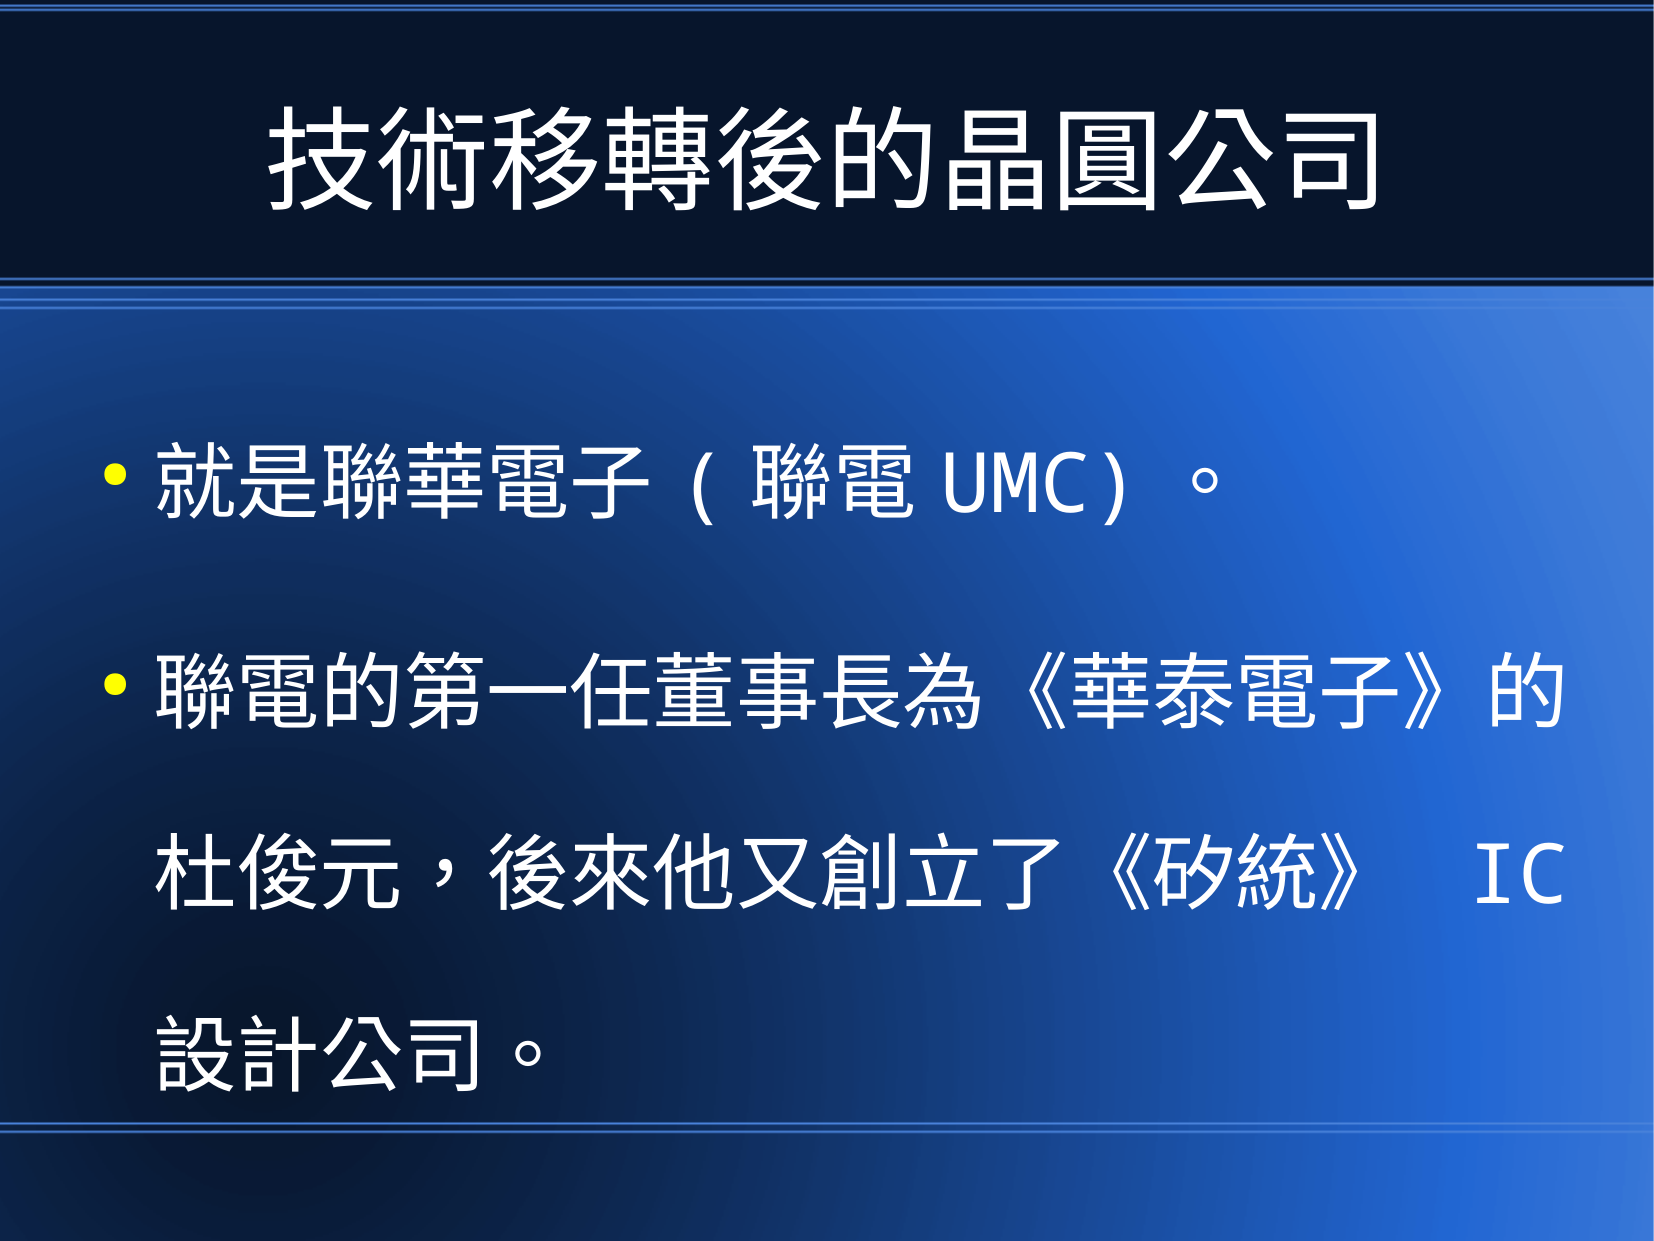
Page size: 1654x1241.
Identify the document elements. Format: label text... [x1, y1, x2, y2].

list 就是聯華電子(聯電UMC)。 聯電的第一任董事長為《華泰電子》的杜俊元，後來他又創立了《矽統》 IC設計公司。 [82, 355, 1571, 1241]
picture [0, 0, 1654, 1241]
title 技術移轉後的晶圓公司 [82, 49, 1571, 257]
